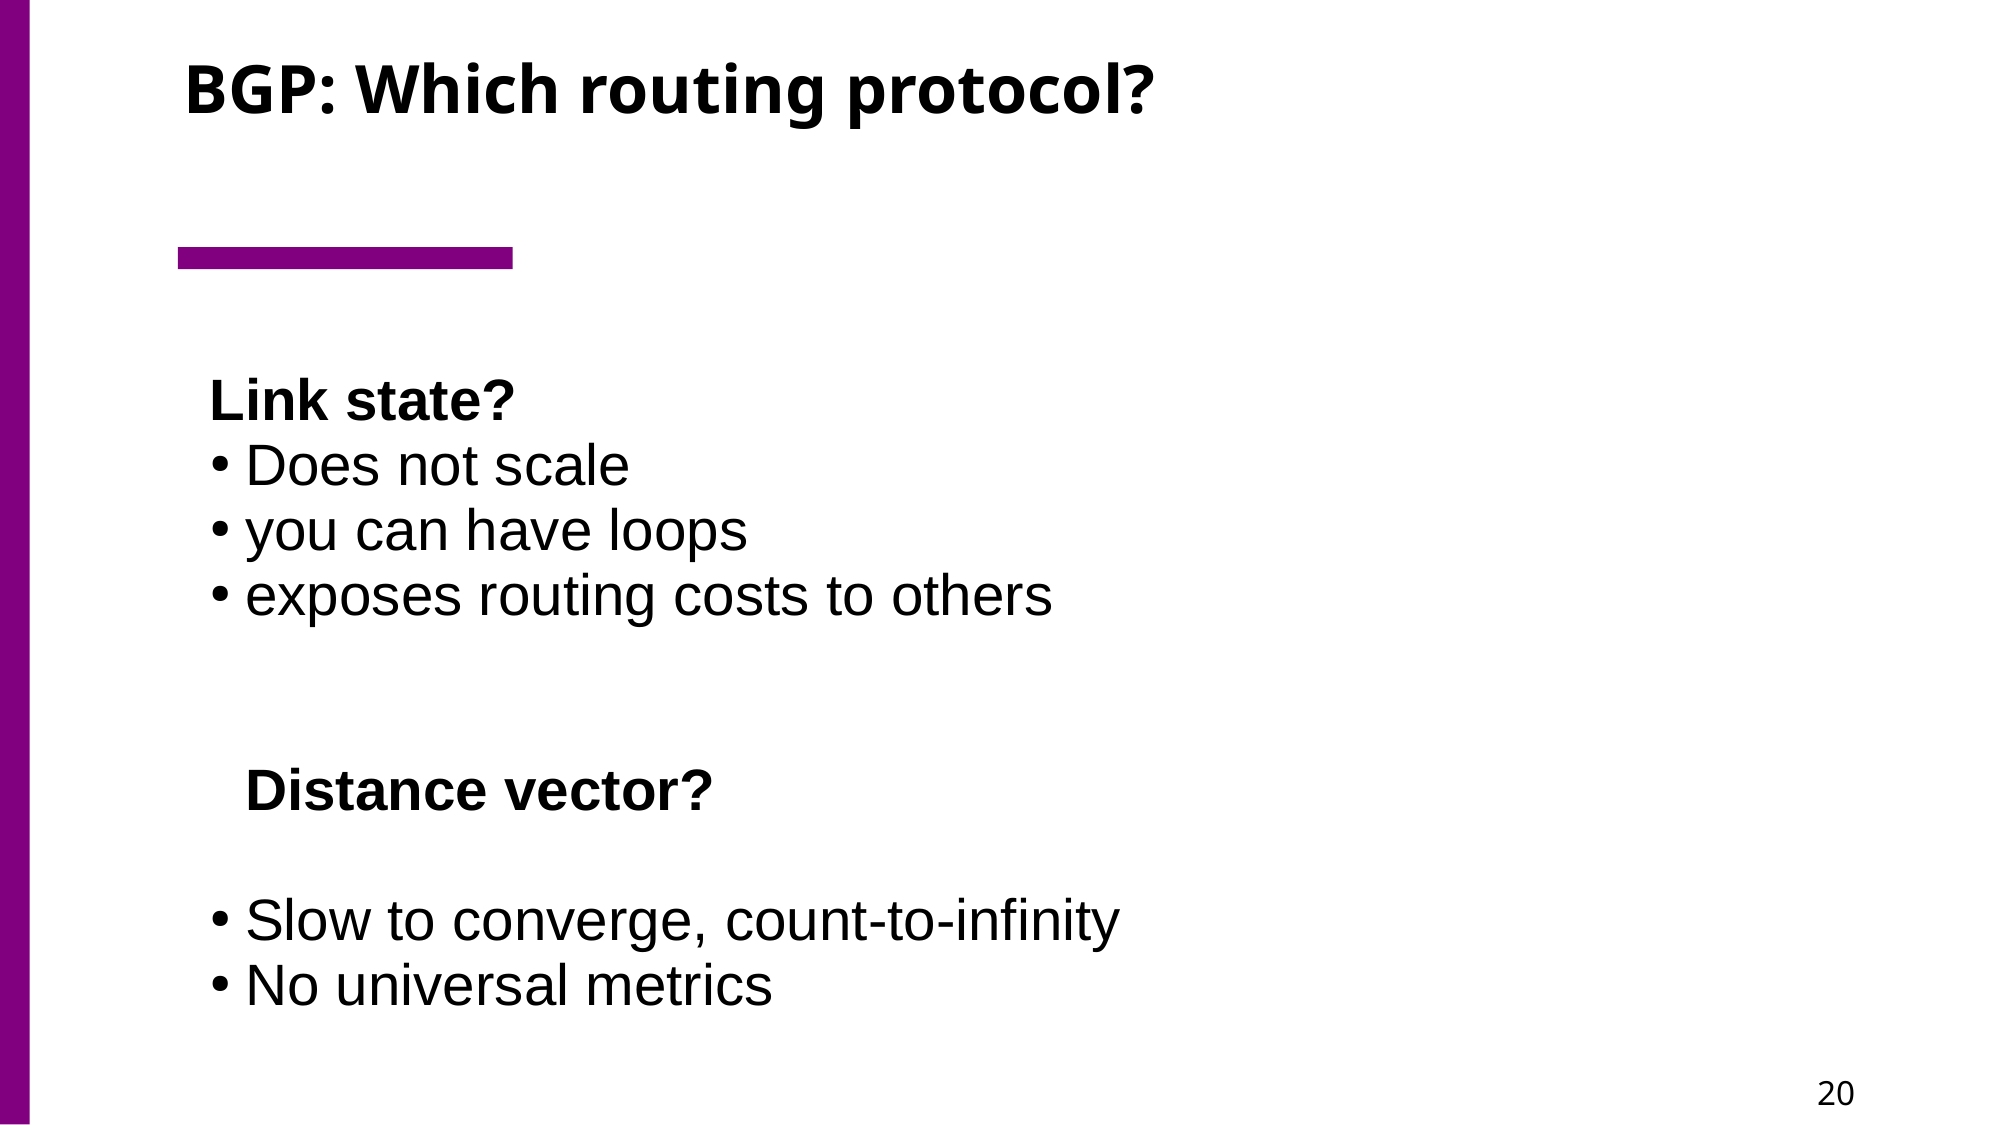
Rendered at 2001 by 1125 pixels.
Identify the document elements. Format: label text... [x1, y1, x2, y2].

text_box Link state? Does not scale you can have loops exposes routing costs to others Distance vector? Slow to converge, count-to-infinity No universal metrics [195, 360, 1138, 1026]
title BGP: Which routing protocol? [133, 0, 1946, 135]
